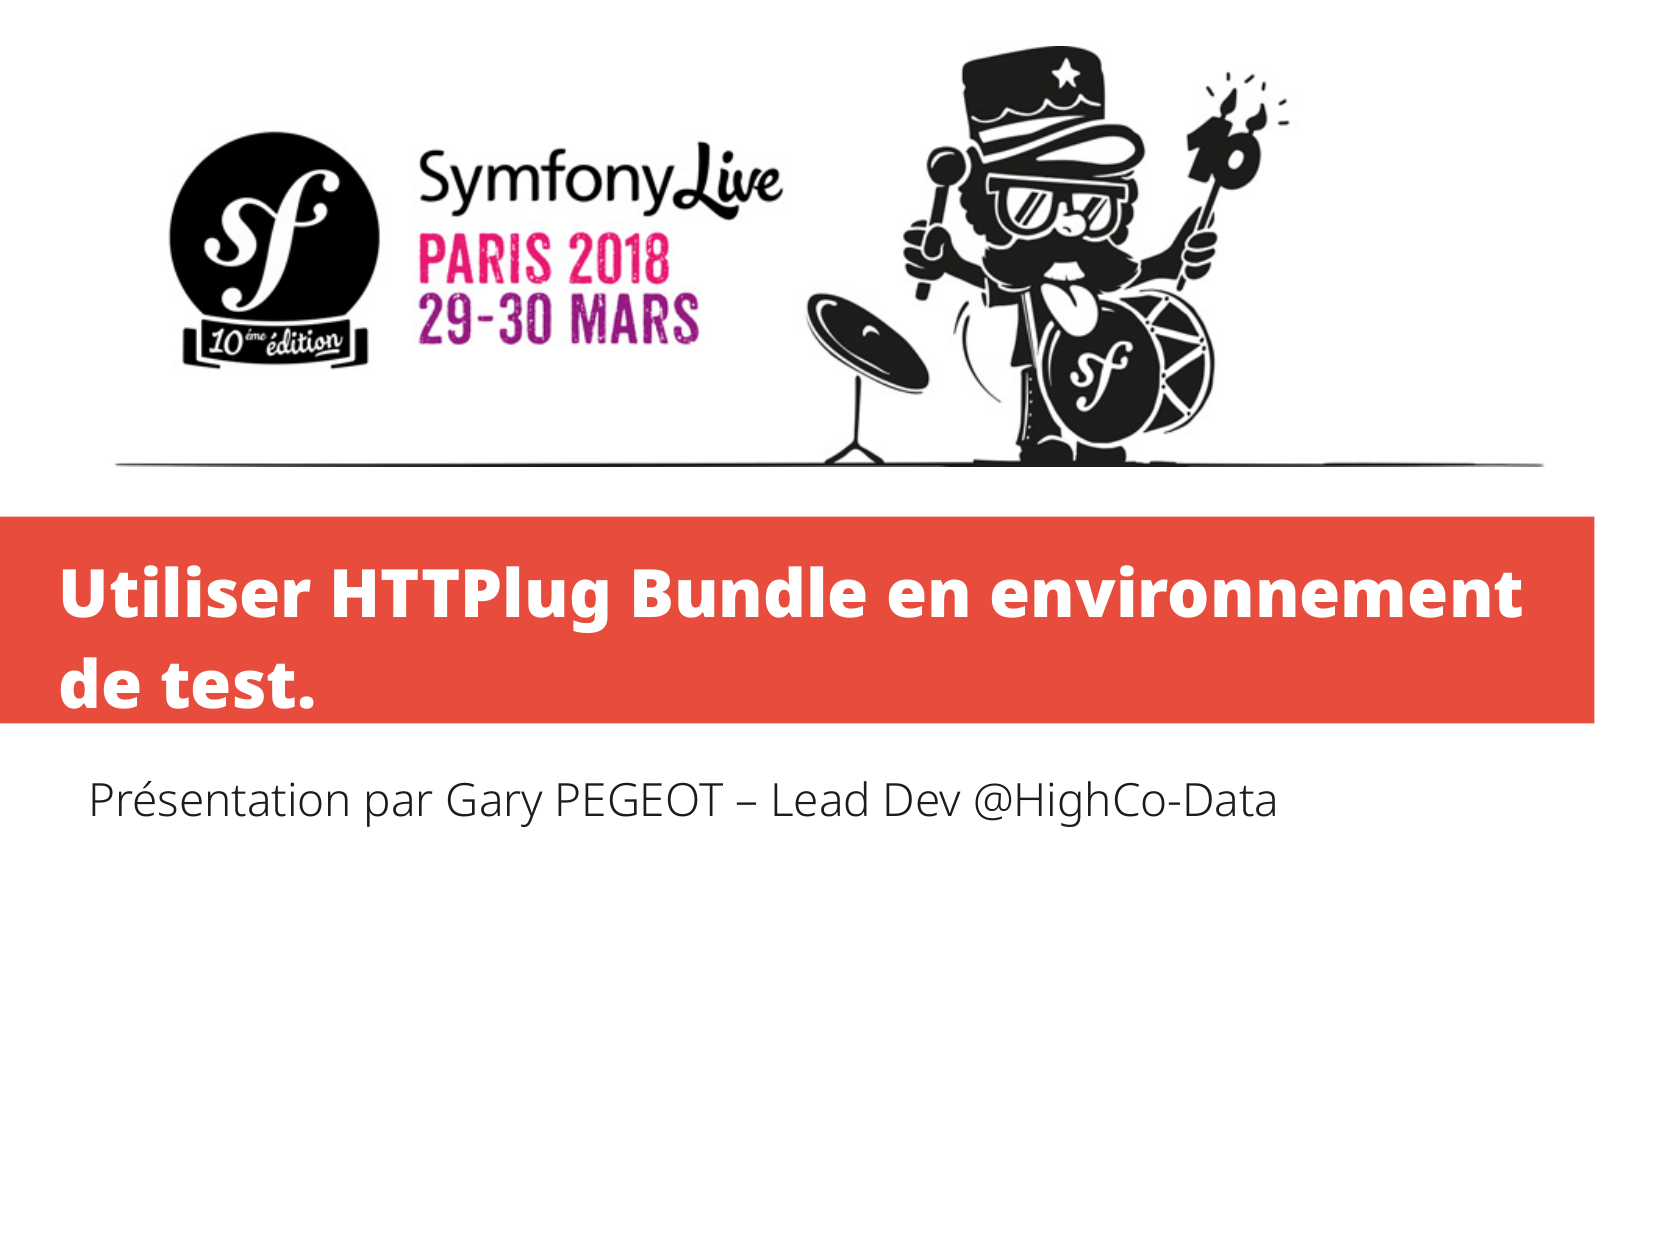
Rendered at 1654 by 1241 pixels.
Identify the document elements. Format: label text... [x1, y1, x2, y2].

subtitle Présentation par Gary PEGEOT – Lead Dev @HighCo-Data [88, 767, 1595, 1182]
title Utiliser HTTPlug Bundle en environnement de test. [59, 546, 1595, 694]
picture [111, 46, 1546, 467]
